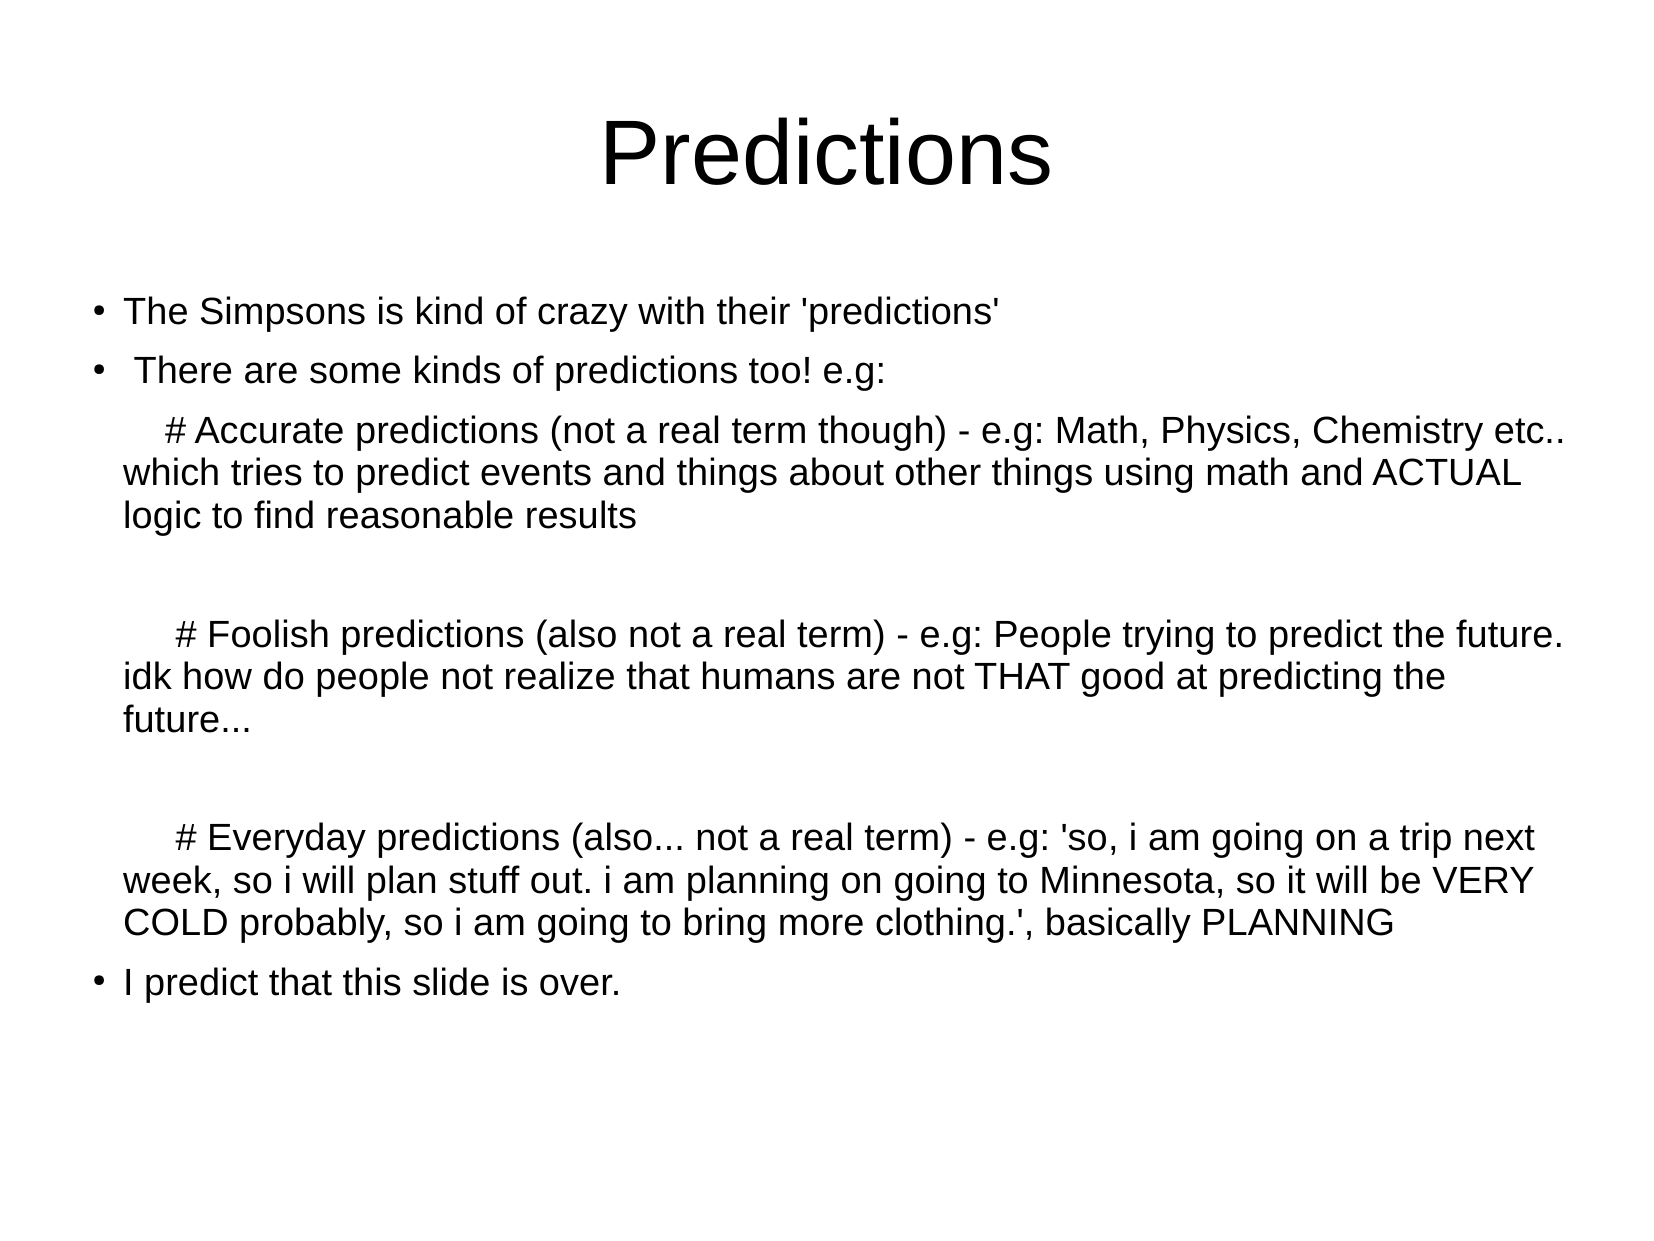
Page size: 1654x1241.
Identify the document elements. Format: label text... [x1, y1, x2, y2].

list The Simpsons is kind of crazy with their 'predictions' There are some kinds of predictions too! e.g: # Accurate predictions (not a real term though) - e.g: Math, Physics, Chemistry etc.. which tries to predict events and things about other things using math and ACTUAL logic to find reasonable results # Foolish predictions (also not a real term) - e.g: People trying to predict the future. idk how do people not realize that humans are not THAT good at predicting the future... # Everyday predictions (also... not a real term) - e.g: 'so, i am going on a trip next week, so i will plan stuff out. i am planning on going to Minnesota, so it will be VERY COLD probably, so i am going to bring more clothing.', basically PLANNING I predict that this slide is over. [82, 290, 1571, 1010]
title Predictions [82, 49, 1571, 257]
